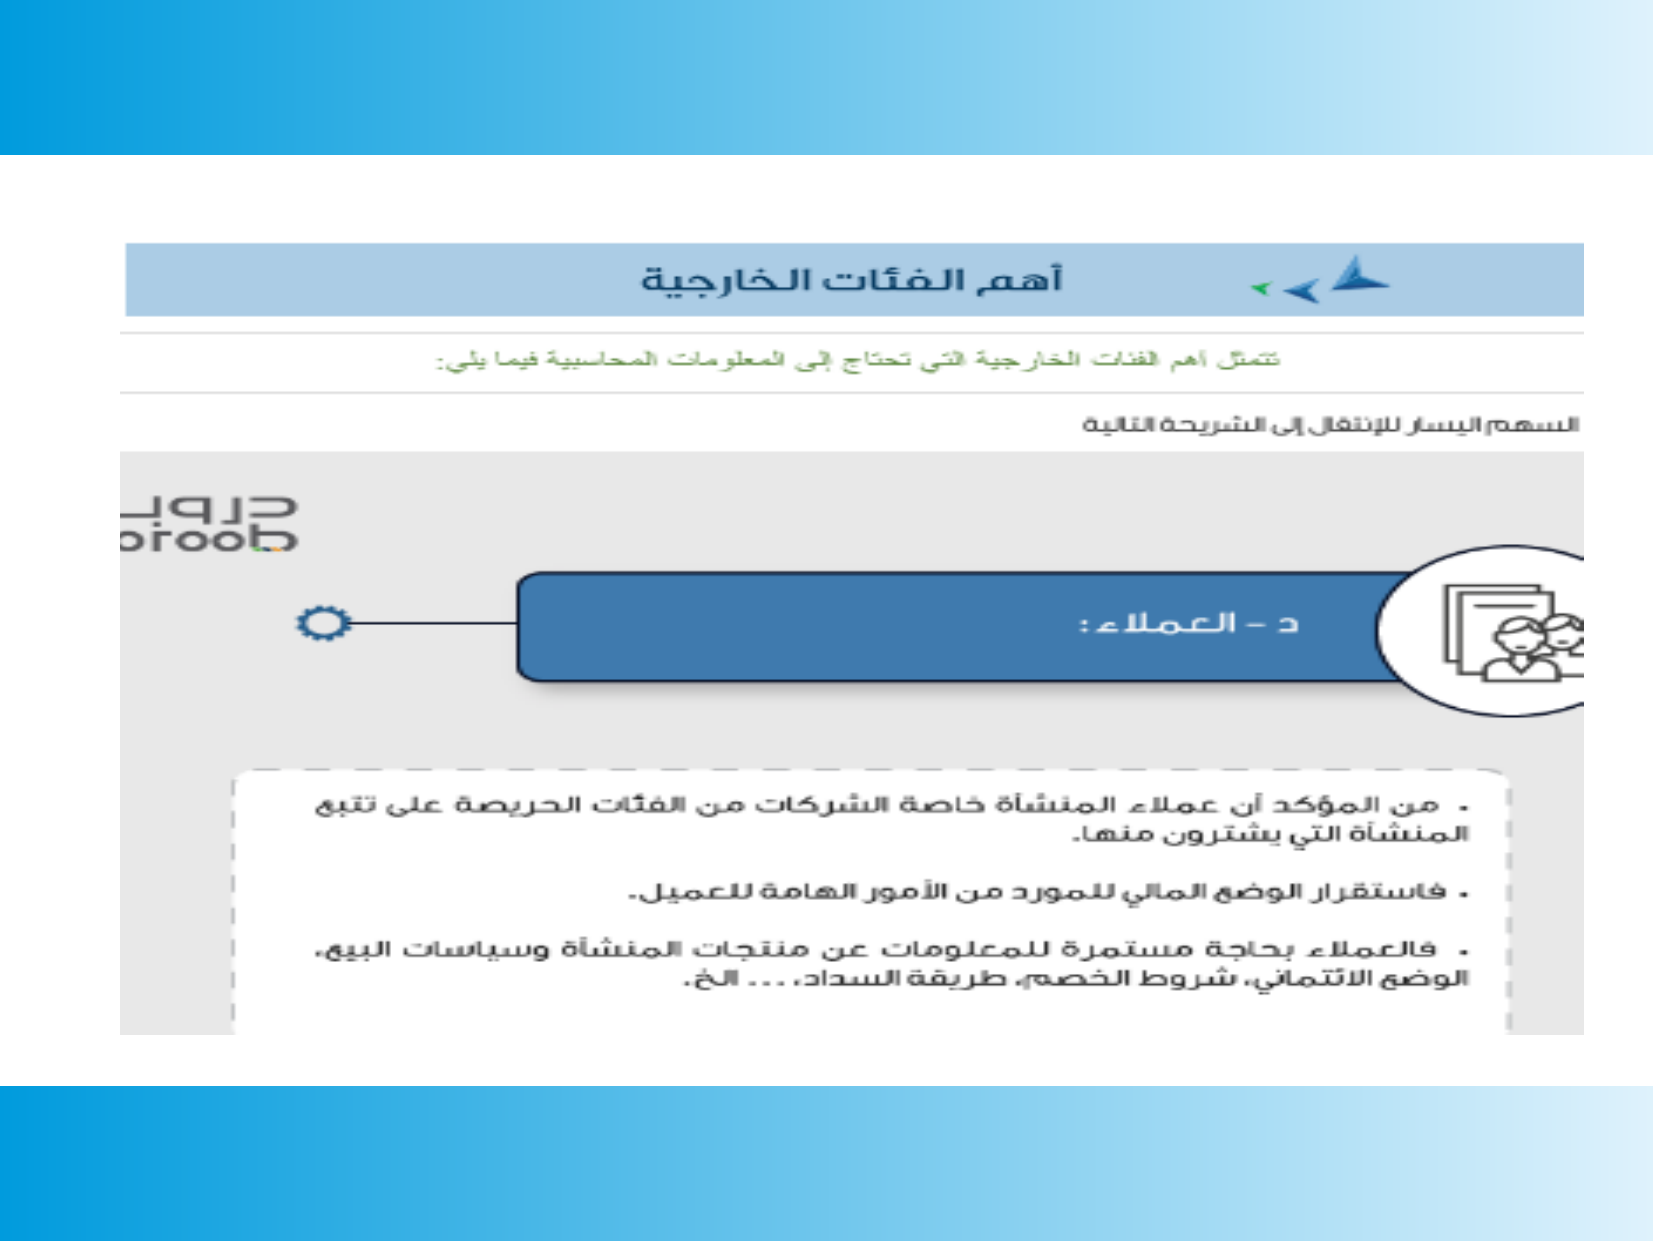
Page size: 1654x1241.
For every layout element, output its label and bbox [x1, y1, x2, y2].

picture [120, 215, 1584, 1036]
